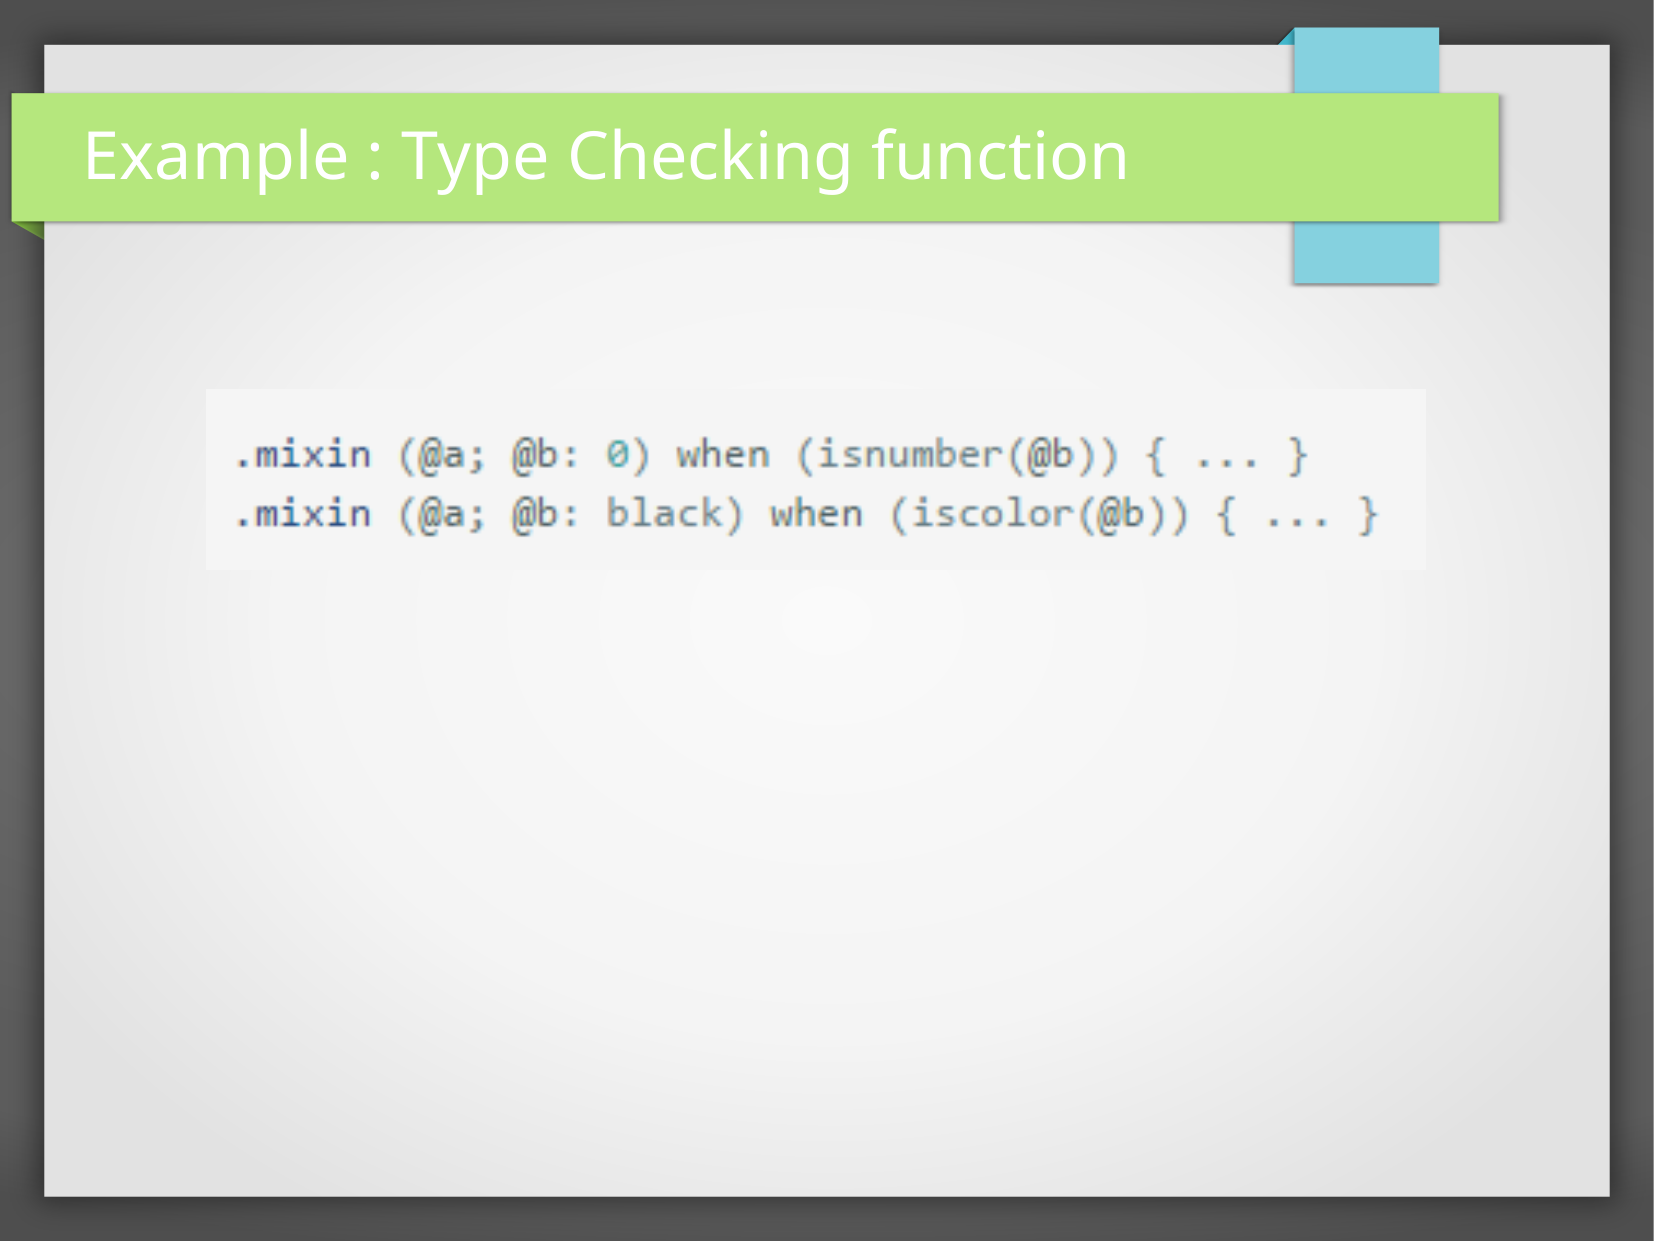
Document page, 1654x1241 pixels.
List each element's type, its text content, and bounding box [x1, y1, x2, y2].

picture [0, 0, 1654, 1241]
title Example : Type Checking function [82, 59, 1381, 248]
